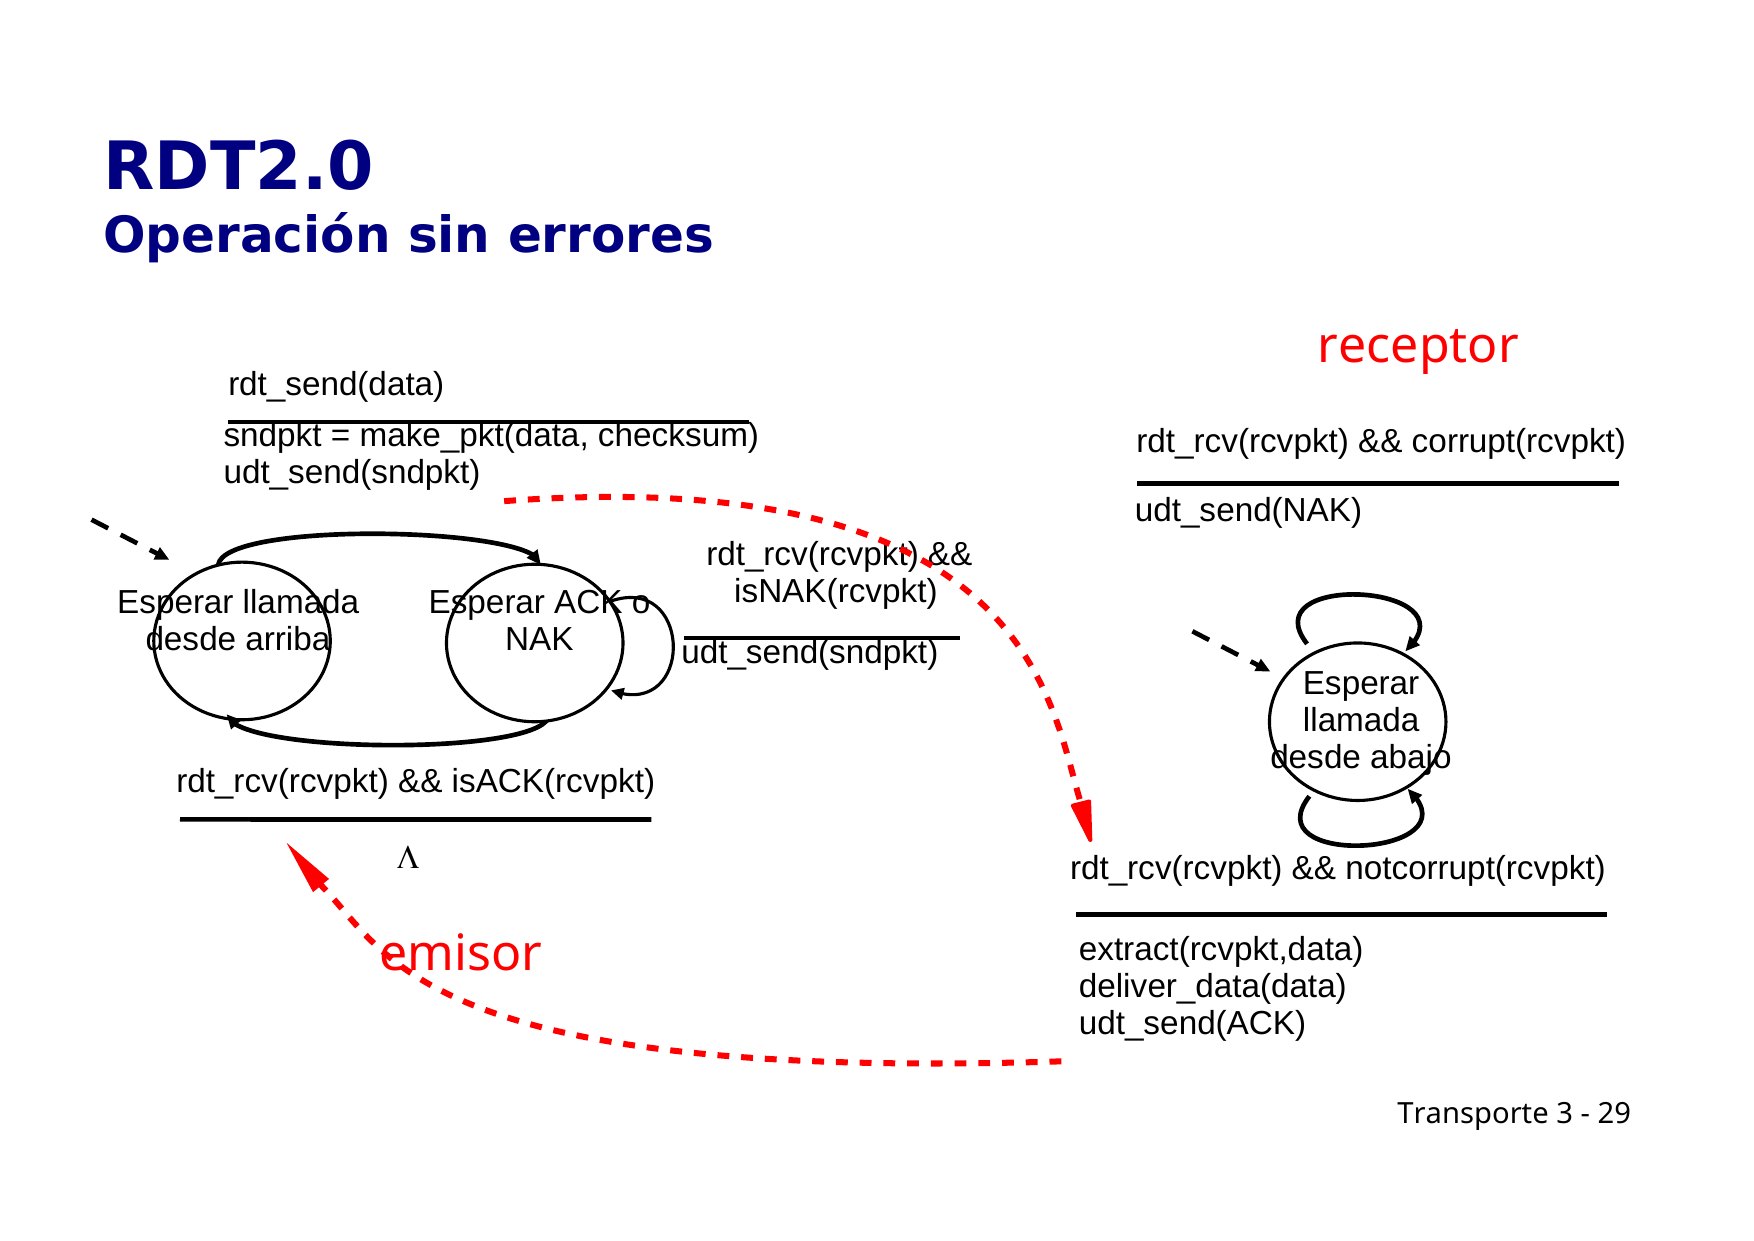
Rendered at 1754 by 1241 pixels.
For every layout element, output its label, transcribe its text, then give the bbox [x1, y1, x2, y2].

text_box rdt_rcv(rcvpkt) && notcorrupt(rcvpkt) [1055, 841, 1699, 957]
text_box rdt_rcv(rcvpkt) && isNAK(rcvpkt) [691, 527, 1066, 632]
text_box [1286, 757, 1427, 801]
text_box [193, 562, 291, 575]
text_box emisor [364, 909, 558, 993]
text_box Esperar llamada desde arriba [84, 575, 385, 676]
text_box [1309, 642, 1407, 656]
text_box udt_send(NAK) [1120, 483, 1648, 514]
text_box udt_send(sndpkt) [666, 632, 983, 692]
text_box Esperar llamada desde abajo [1253, 656, 1469, 757]
text_box rdt_send(data) [213, 357, 618, 428]
text_box [1430, 757, 1435, 767]
text_box  [381, 837, 435, 884]
text_box [1393, 757, 1402, 766]
text_box rdt_rcv(rcvpkt) && isACK(rcvpkt) [161, 754, 684, 802]
text_box sndpkt = make_pkt(data, checksum) udt_send(sndpkt) [208, 408, 862, 475]
text_box receptor [1303, 300, 1534, 385]
text_box [1374, 759, 1383, 766]
title RDT2.0 Operación sin errores [88, 87, 1654, 305]
text_box [454, 676, 615, 722]
text_box [1411, 759, 1420, 766]
text_box extract(rcvpkt,data) deliver_data(data) udt_send(ACK) [1064, 957, 1684, 1025]
text_box [162, 676, 322, 720]
text_box rdt_rcv(rcvpkt) && corrupt(rcvpkt) [1121, 414, 1675, 451]
text_box Esperar ACK o NAK [385, 575, 694, 676]
text_box [490, 564, 580, 575]
text_box [1328, 757, 1337, 766]
